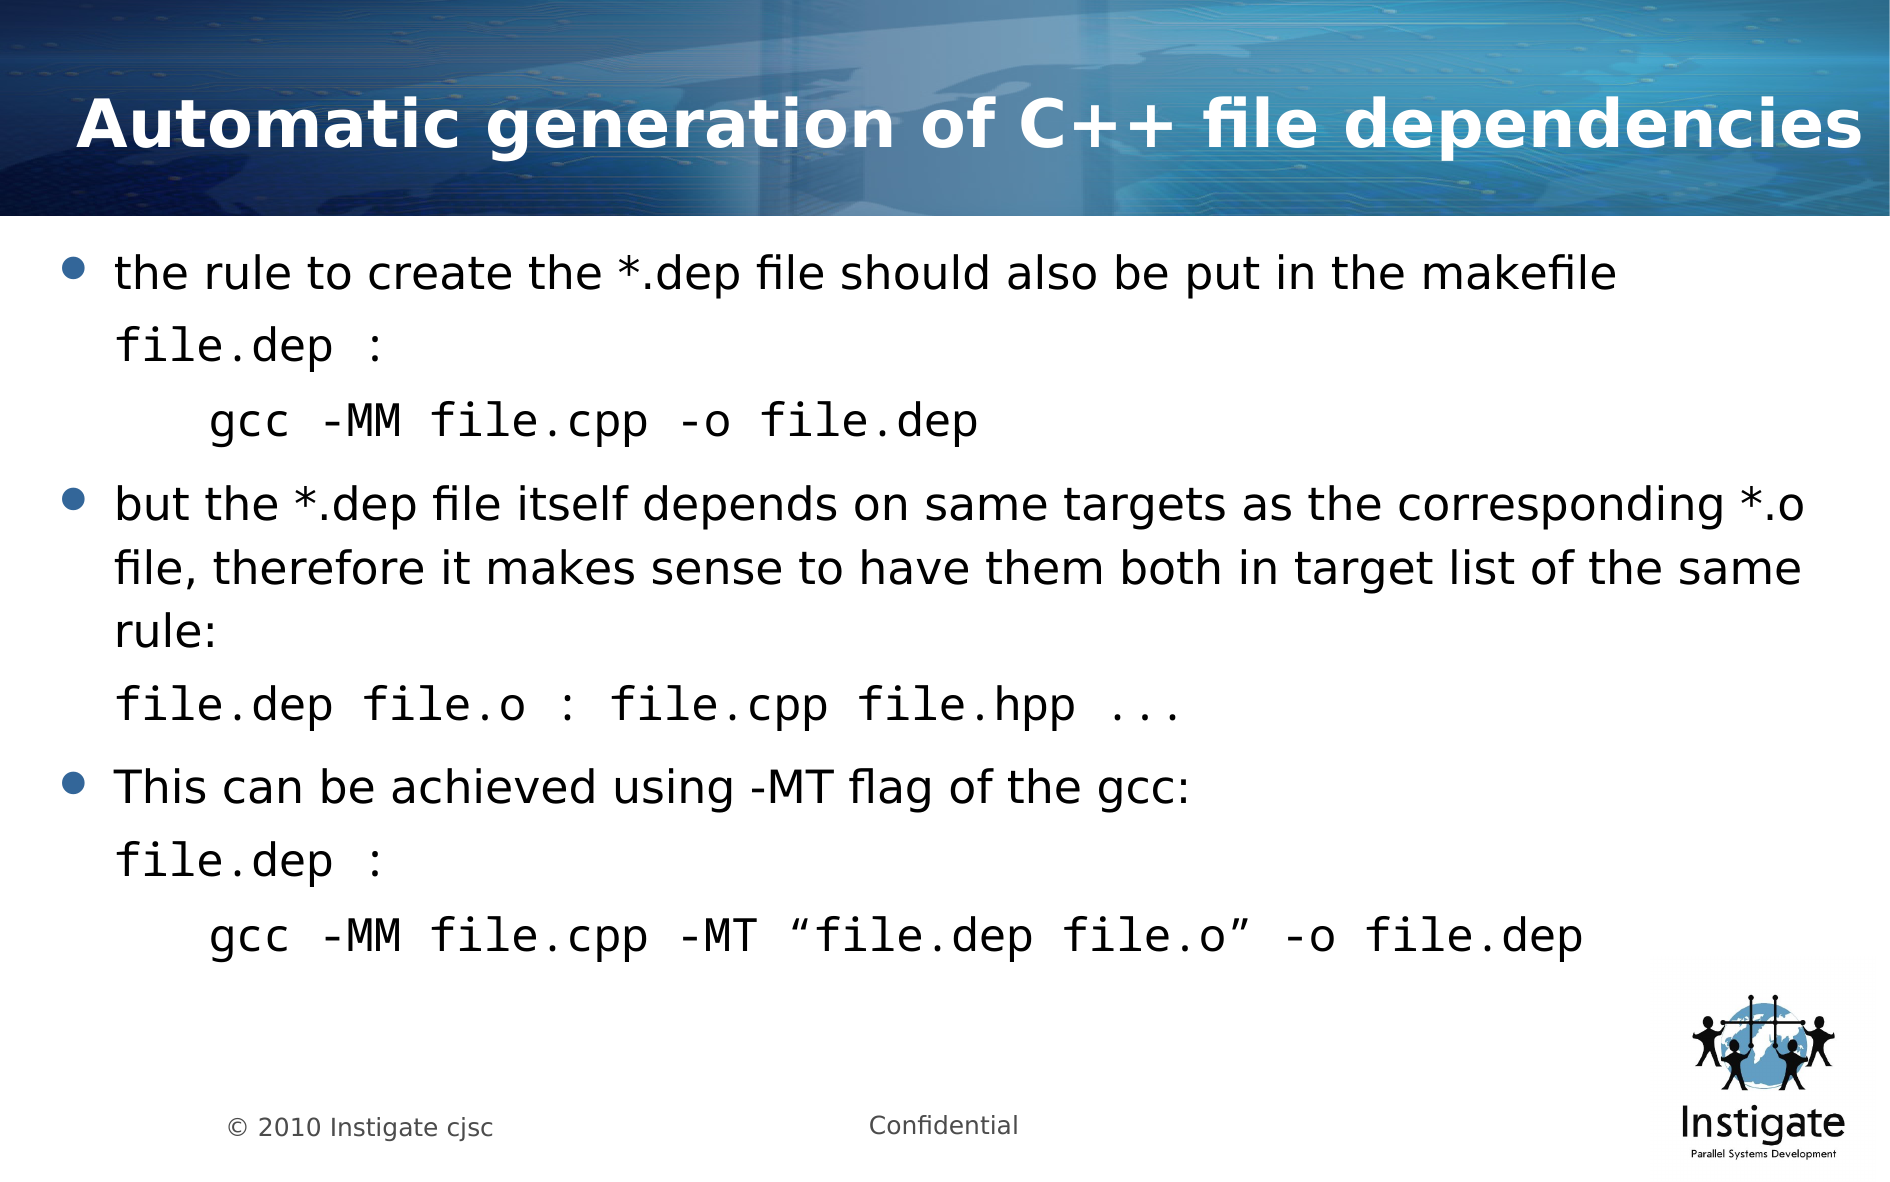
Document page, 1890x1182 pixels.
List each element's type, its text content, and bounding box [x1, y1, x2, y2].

picture [1650, 956, 1876, 1182]
picture [0, 0, 1890, 216]
list the rule to create the *.dep file should also be put in the makefile file.dep : gcc -MM file.cpp -o file.dep but the *.dep file itself depends on same targets as the corresponding *.o file, therefore it makes sense to have them both in target list of the same rule: file.dep file.o : file.cpp file.hpp ... This can be achieved using -MT flag of the gcc: file.dep : gcc -MM file.cpp -MT “file.dep file.o” -o file.dep [59, 236, 1831, 1001]
title Automatic generation of C++ file dependencies [76, 54, 1890, 210]
